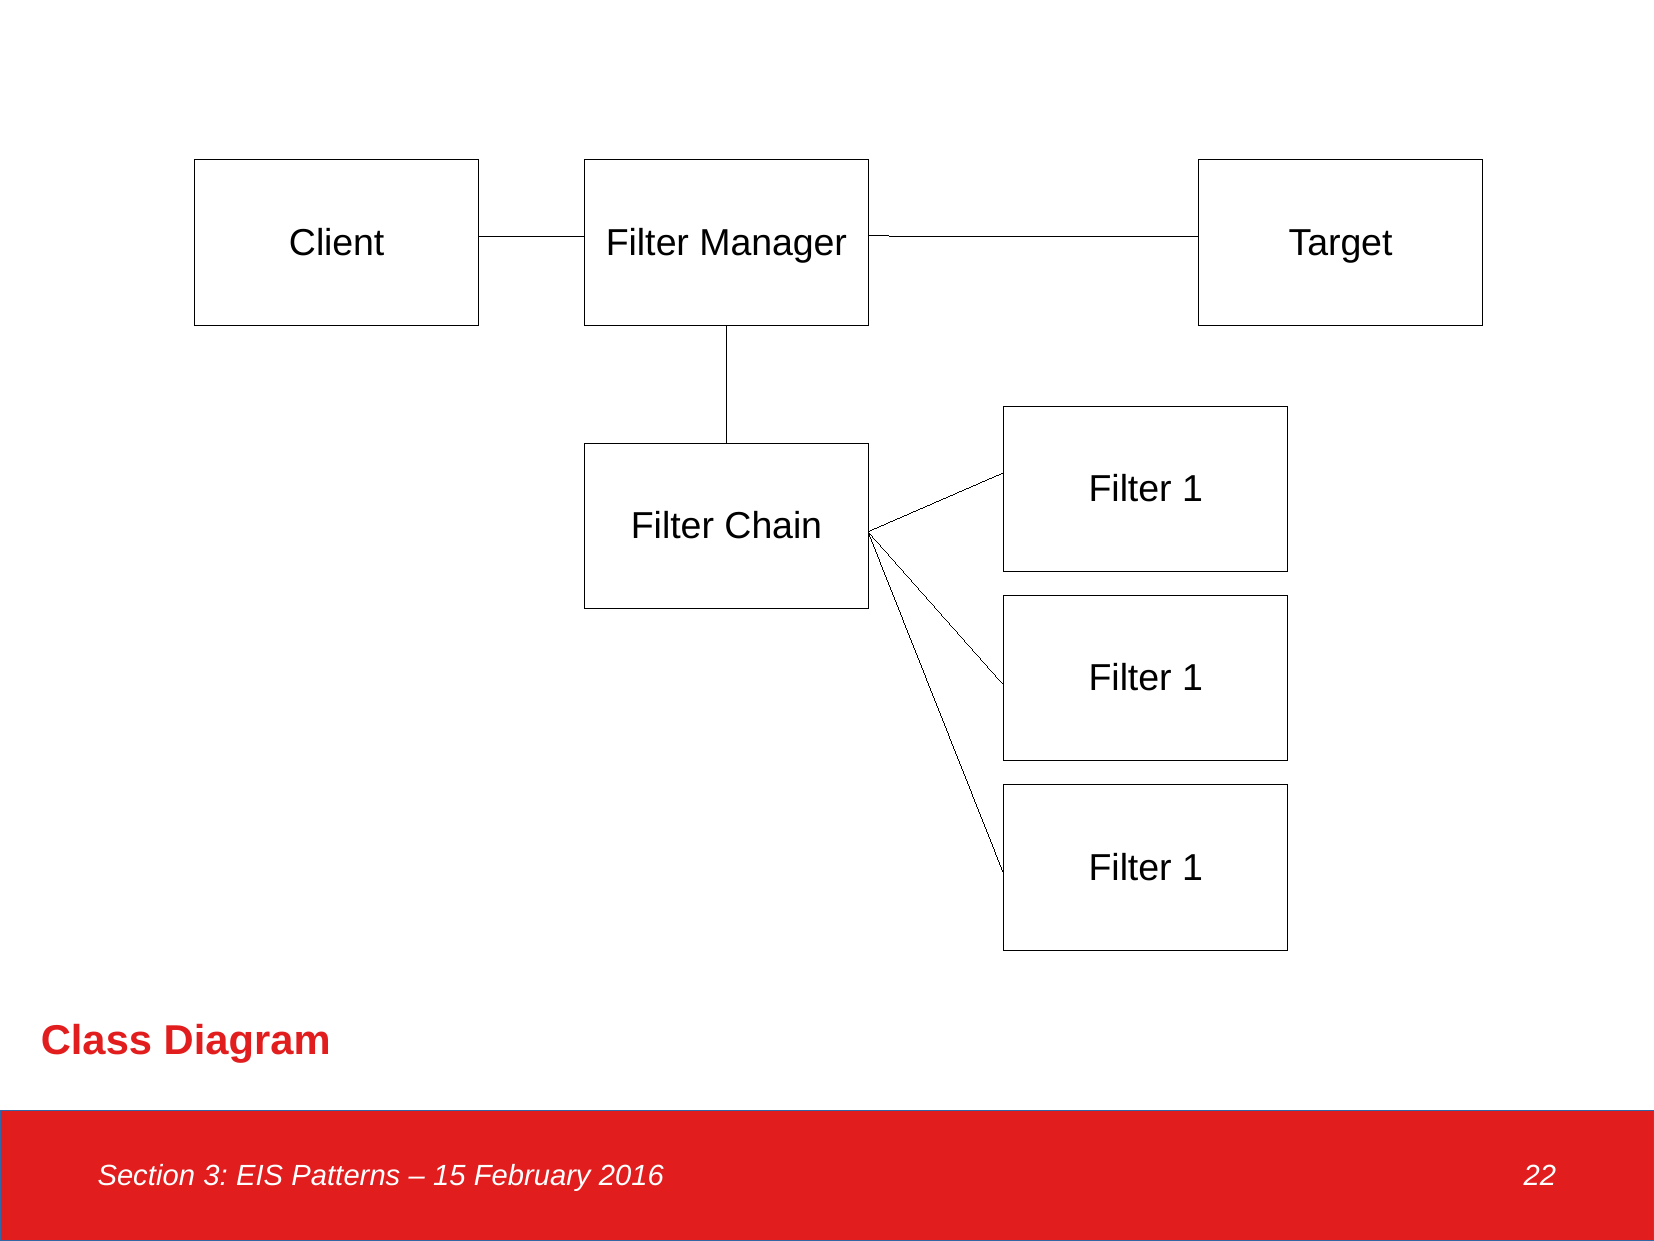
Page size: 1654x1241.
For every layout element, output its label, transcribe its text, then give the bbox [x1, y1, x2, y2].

text_box Filter Manager [584, 159, 869, 326]
text_box Target [1198, 159, 1483, 326]
text_box Filter 1 [1003, 595, 1288, 761]
text_box Client [194, 159, 479, 326]
text_box Filter 1 [1003, 406, 1288, 572]
text_box Class Diagram [40, 981, 674, 1099]
text_box Filter 1 [1003, 784, 1288, 951]
text_box Filter Chain [584, 443, 869, 609]
